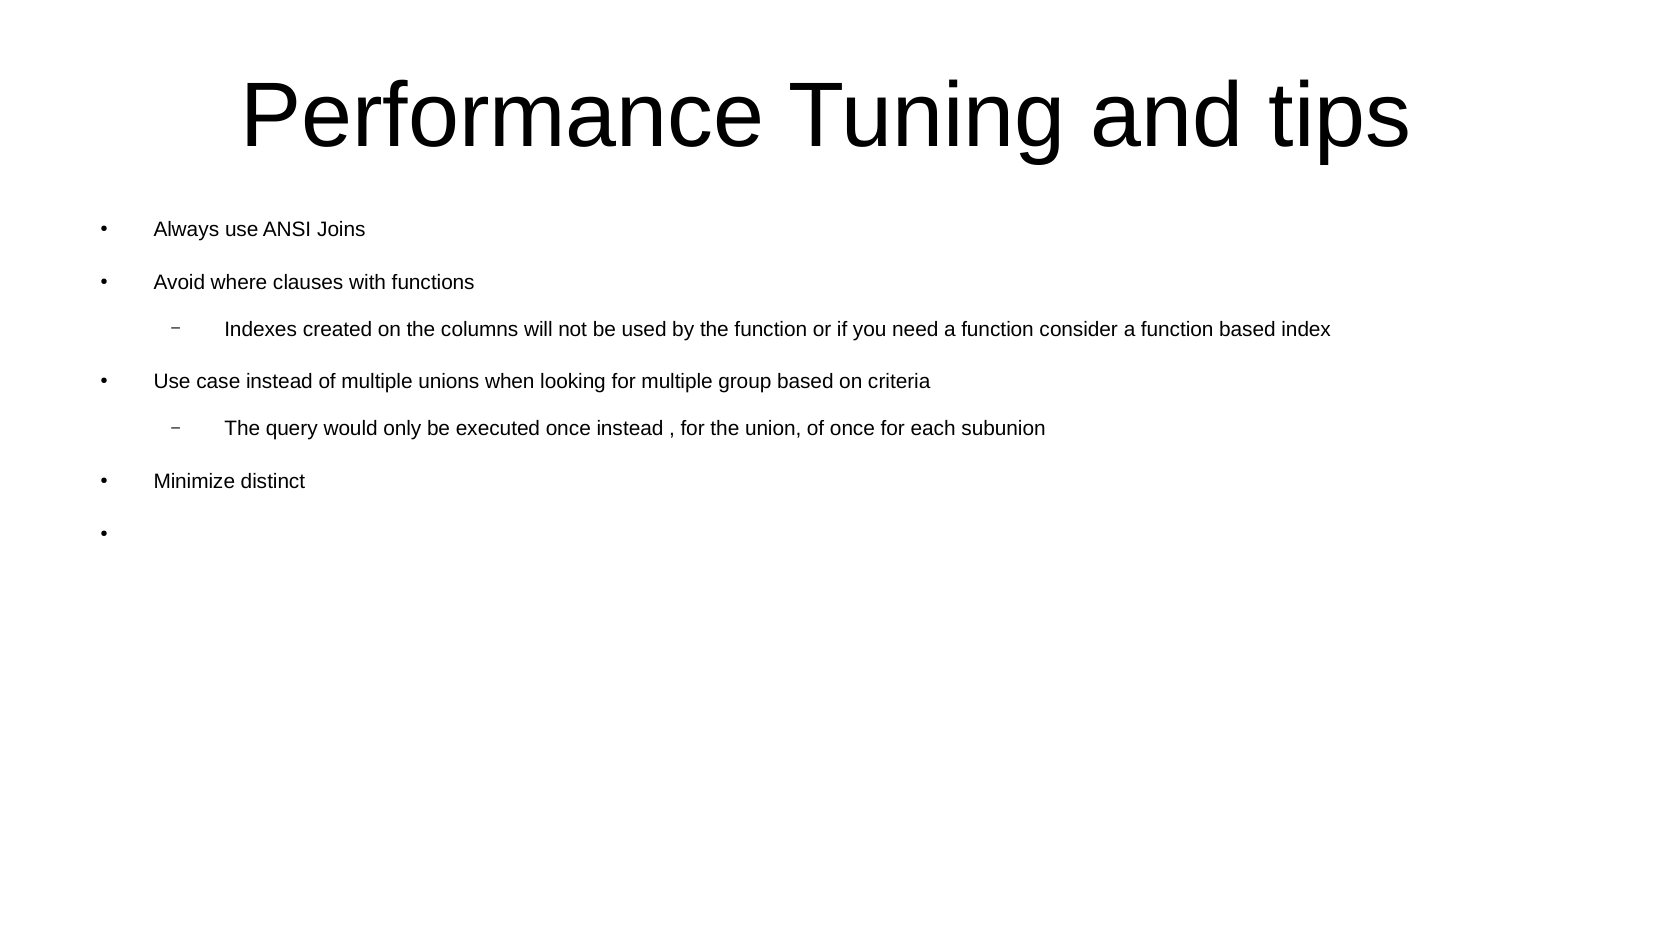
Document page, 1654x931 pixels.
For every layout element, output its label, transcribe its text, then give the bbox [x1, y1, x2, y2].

list Always use ANSI Joins Avoid where clauses with functions Indexes created on the columns will not be used by the function or if you need a function consider a function based index Use case instead of multiple unions when looking for multiple group based on criteria The query would only be executed once instead , for the union, of once for each subunion Minimize distinct [82, 217, 1571, 916]
title Performance Tuning and tips [82, 37, 1571, 193]
